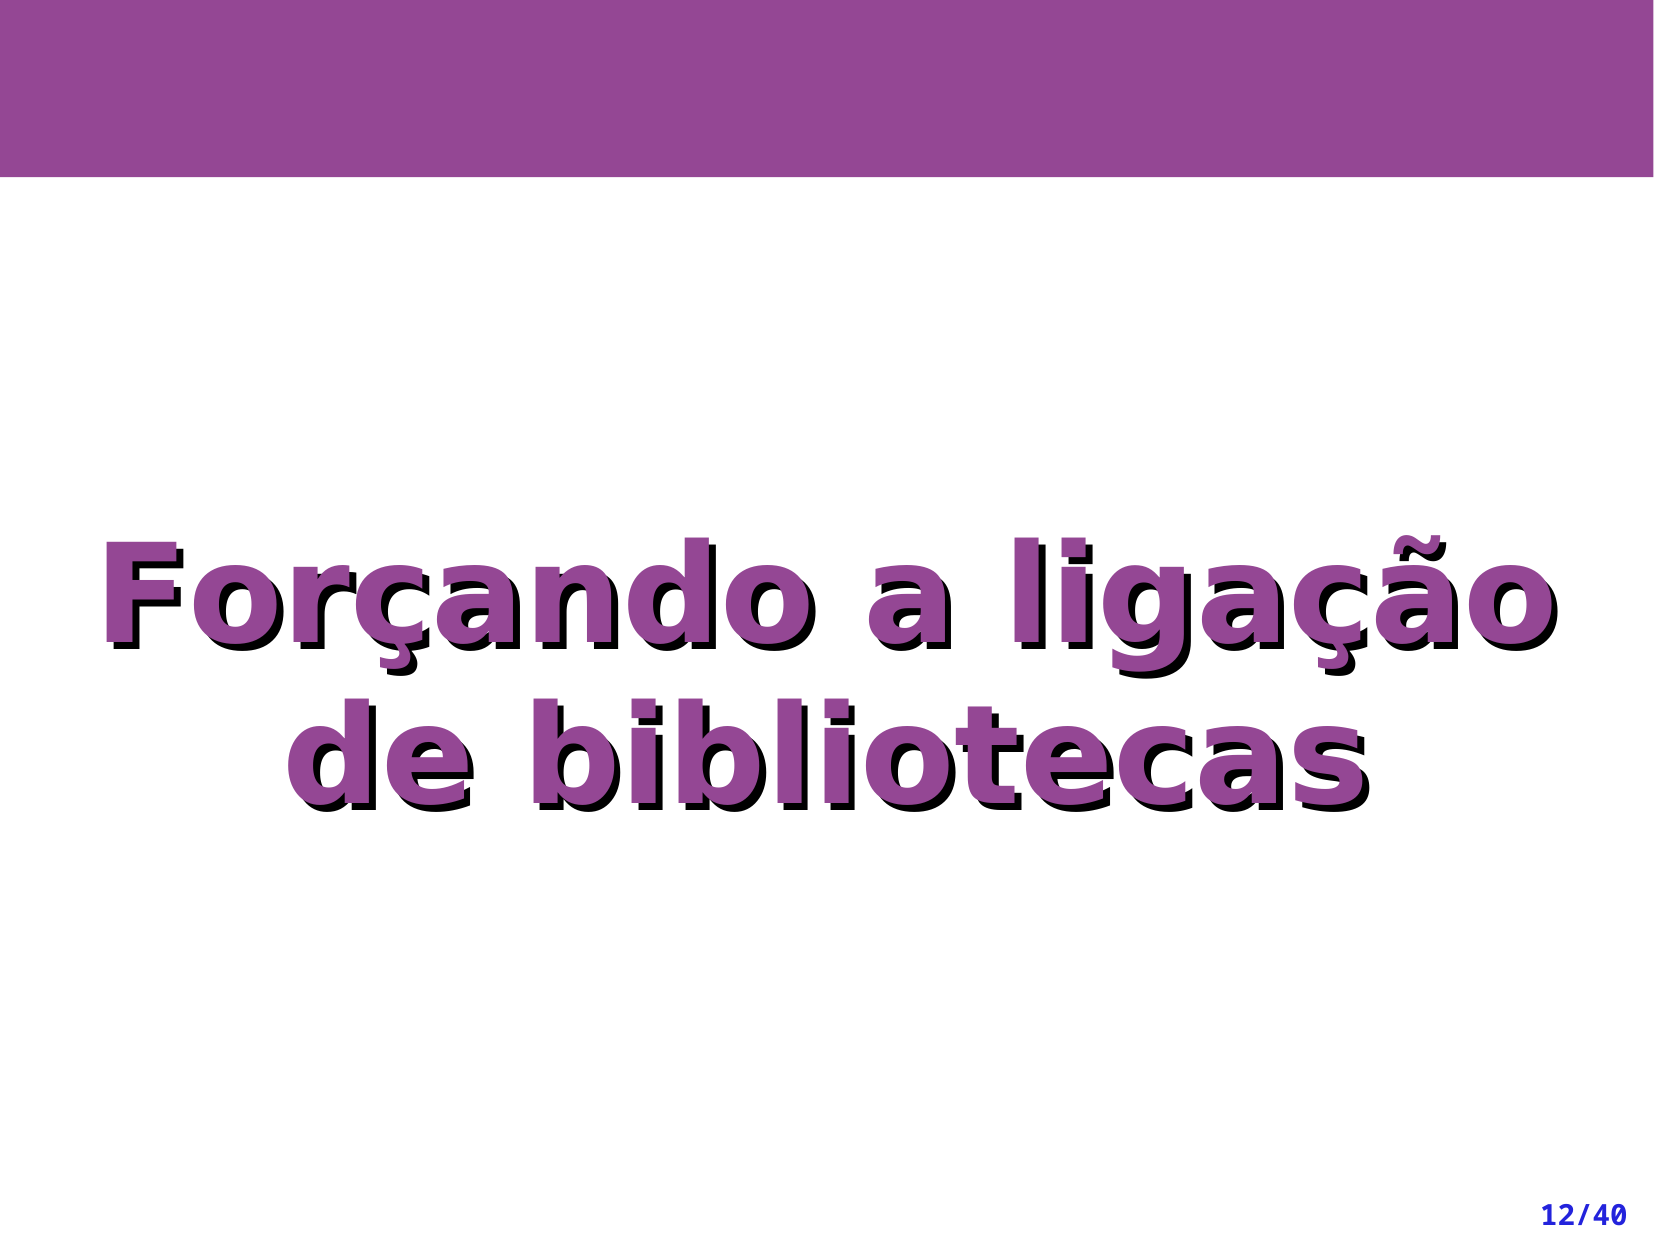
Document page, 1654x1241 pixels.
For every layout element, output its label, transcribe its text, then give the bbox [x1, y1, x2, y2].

text_box Forçando a ligação de bibliotecas [79, 507, 1568, 844]
